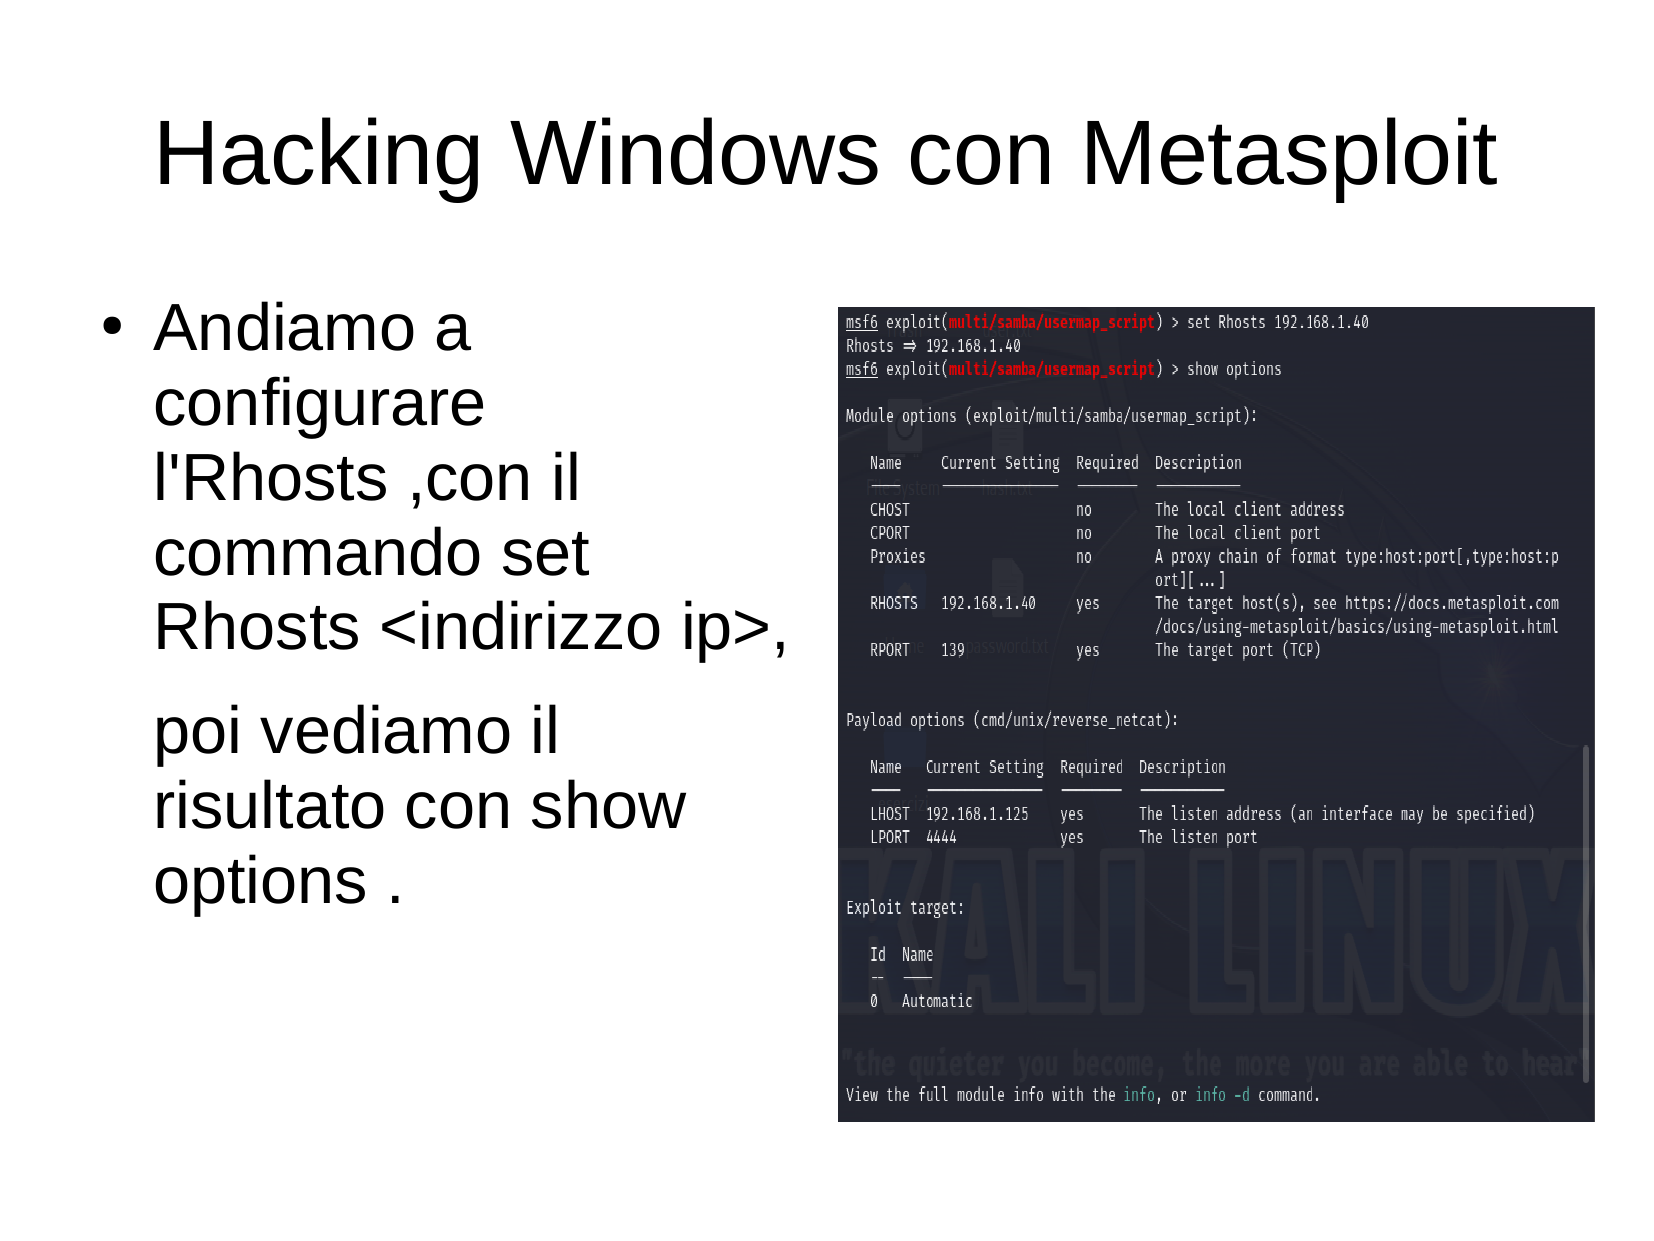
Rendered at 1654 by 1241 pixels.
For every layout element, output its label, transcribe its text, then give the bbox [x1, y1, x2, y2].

title Hacking Windows con Metasploit [82, 49, 1571, 257]
list Andiamo a configurare l'Rhosts ,con il commando set Rhosts <indirizzo ip>, poi vediamo il risultato con show options . [82, 290, 809, 1109]
picture [838, 307, 1595, 1123]
